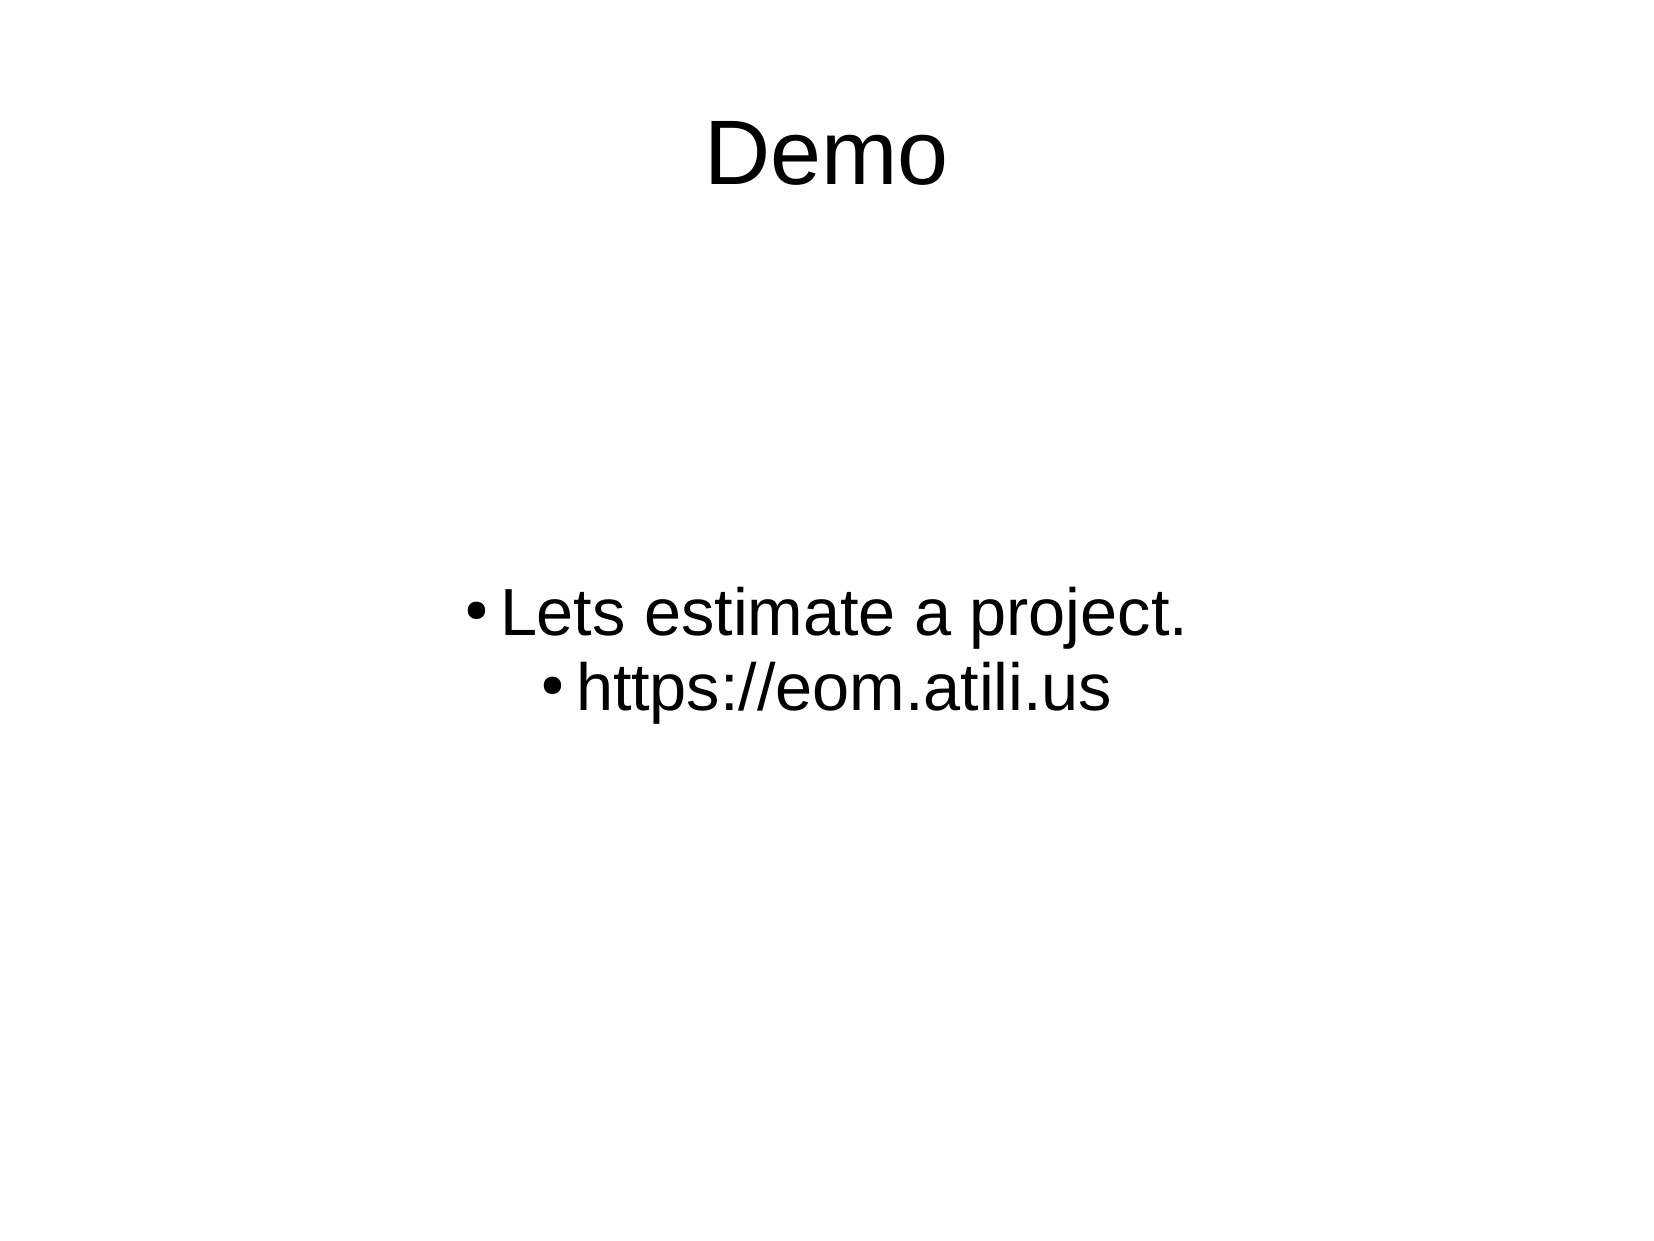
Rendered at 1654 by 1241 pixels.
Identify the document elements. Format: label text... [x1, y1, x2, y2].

title Demo [82, 49, 1571, 257]
subtitle Lets estimate a project. https://eom.atili.us [82, 290, 1571, 1010]
